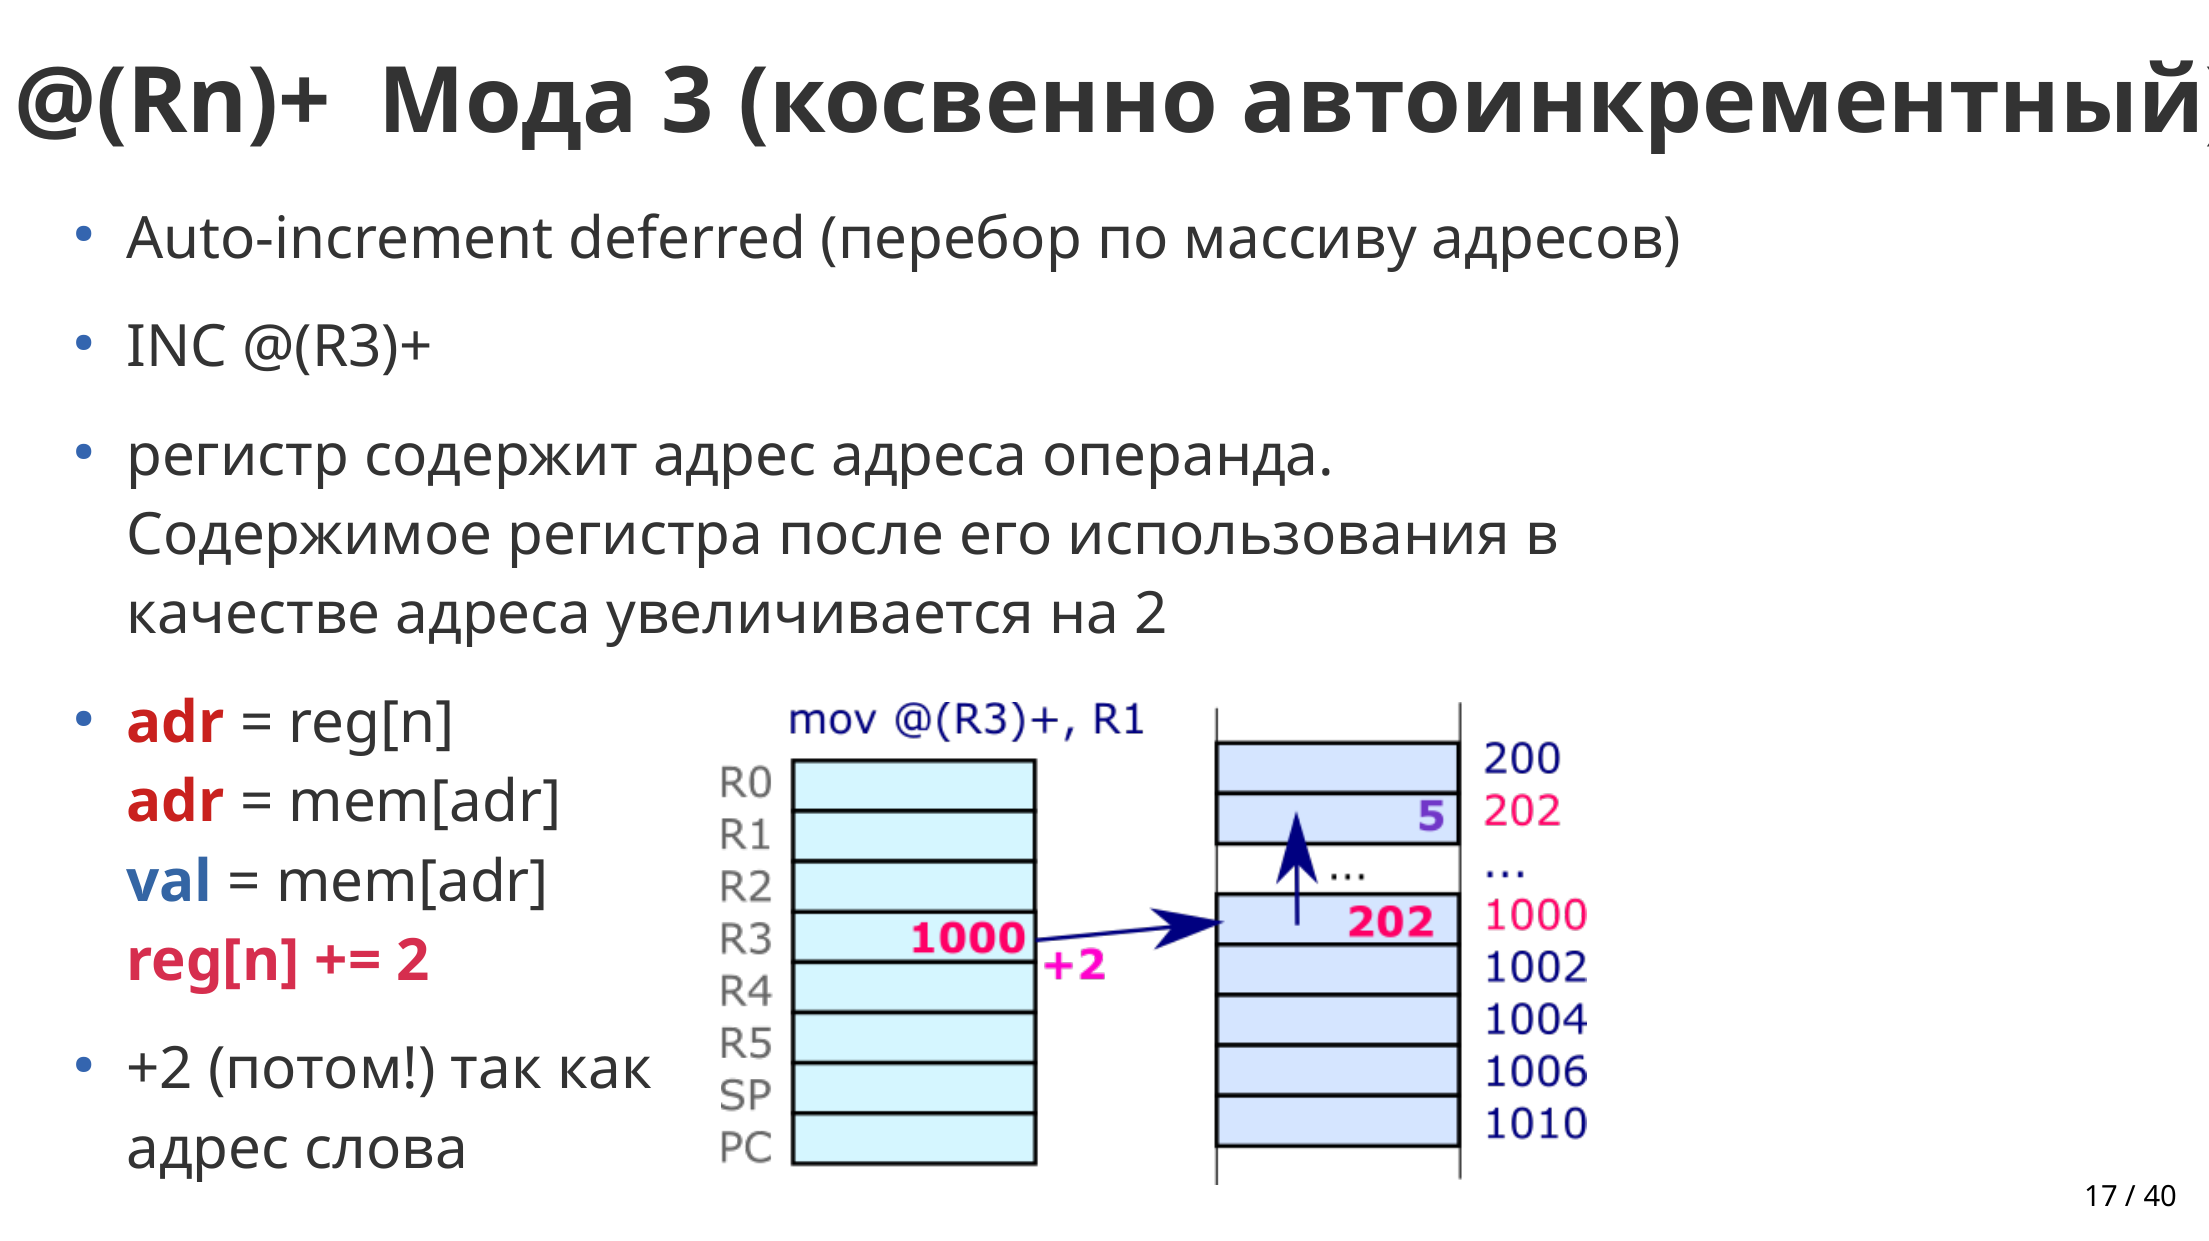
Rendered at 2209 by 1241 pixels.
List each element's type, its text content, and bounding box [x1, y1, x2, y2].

title @(Rn)+ Мода 3 (косвенно автоинкрементный) [14, 0, 2209, 223]
list Auto-increment deferred (перебор по массиву адресов) INC @(R3)+ регистр содержит адрес адреса операнда. Содержимое регистра после его использования в качестве адреса увеличивается на 2 adr = reg[n] adr = mem[adr] val = mem[adr] reg[n] += 2 +2 (потом!) так как адрес слова [55, 195, 1690, 1177]
picture [721, 702, 1587, 1185]
